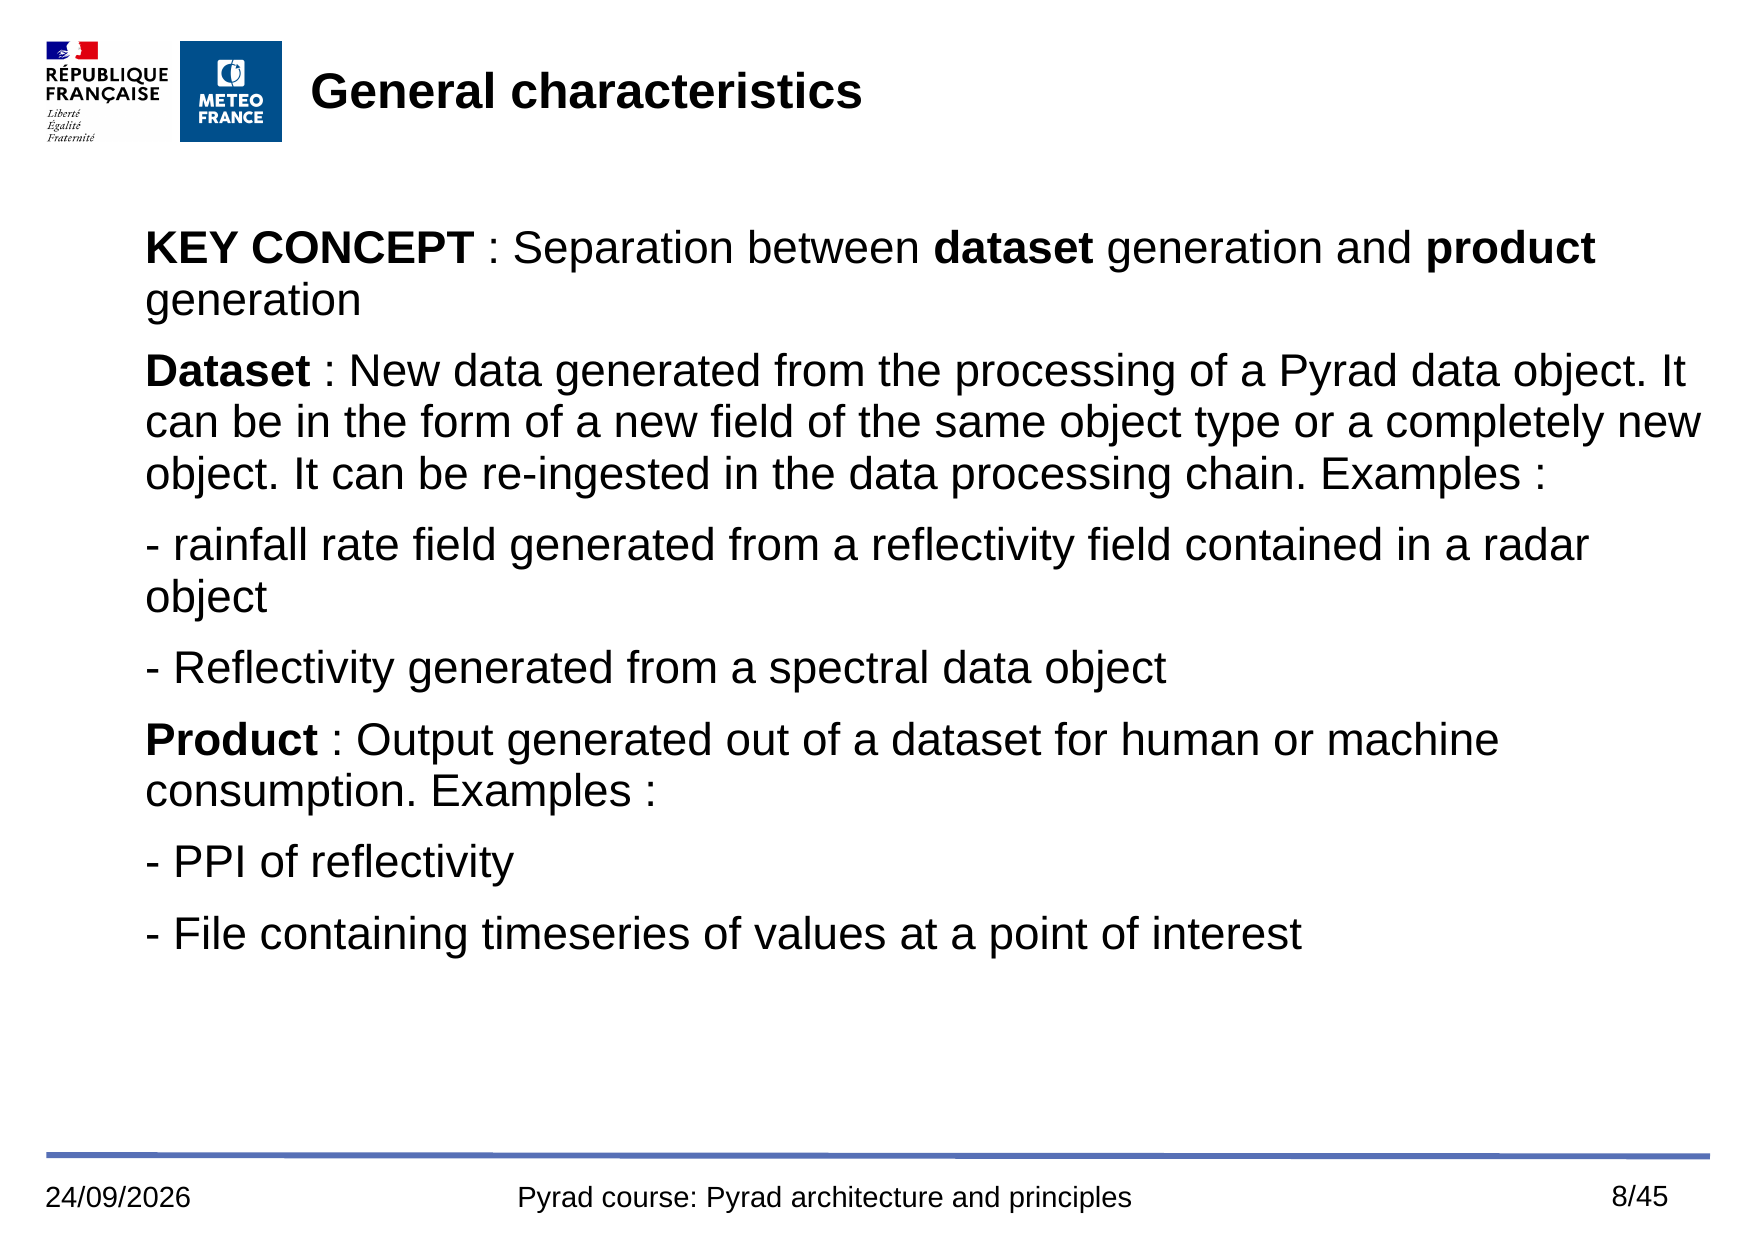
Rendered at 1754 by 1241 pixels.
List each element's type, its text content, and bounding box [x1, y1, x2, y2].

picture [180, 41, 282, 142]
picture [46, 41, 172, 142]
title General characteristics [310, 40, 1697, 142]
list KEY CONCEPT : Separation between dataset generation and product generation Dataset : New data generated from the processing of a Pyrad data object. It can be in the form of a new field of the same object type or a completely new object. It can be re-ingested in the data processing chain. Examples : - rainfall rate field generated from a reflectivity field contained in a radar object - Reflectivity generated from a spectral data object Product : Output generated out of a dataset for human or machine consumption. Examples : - PPI of reflectivity - File containing timeseries of values at a point of interest [44, 222, 1712, 1118]
